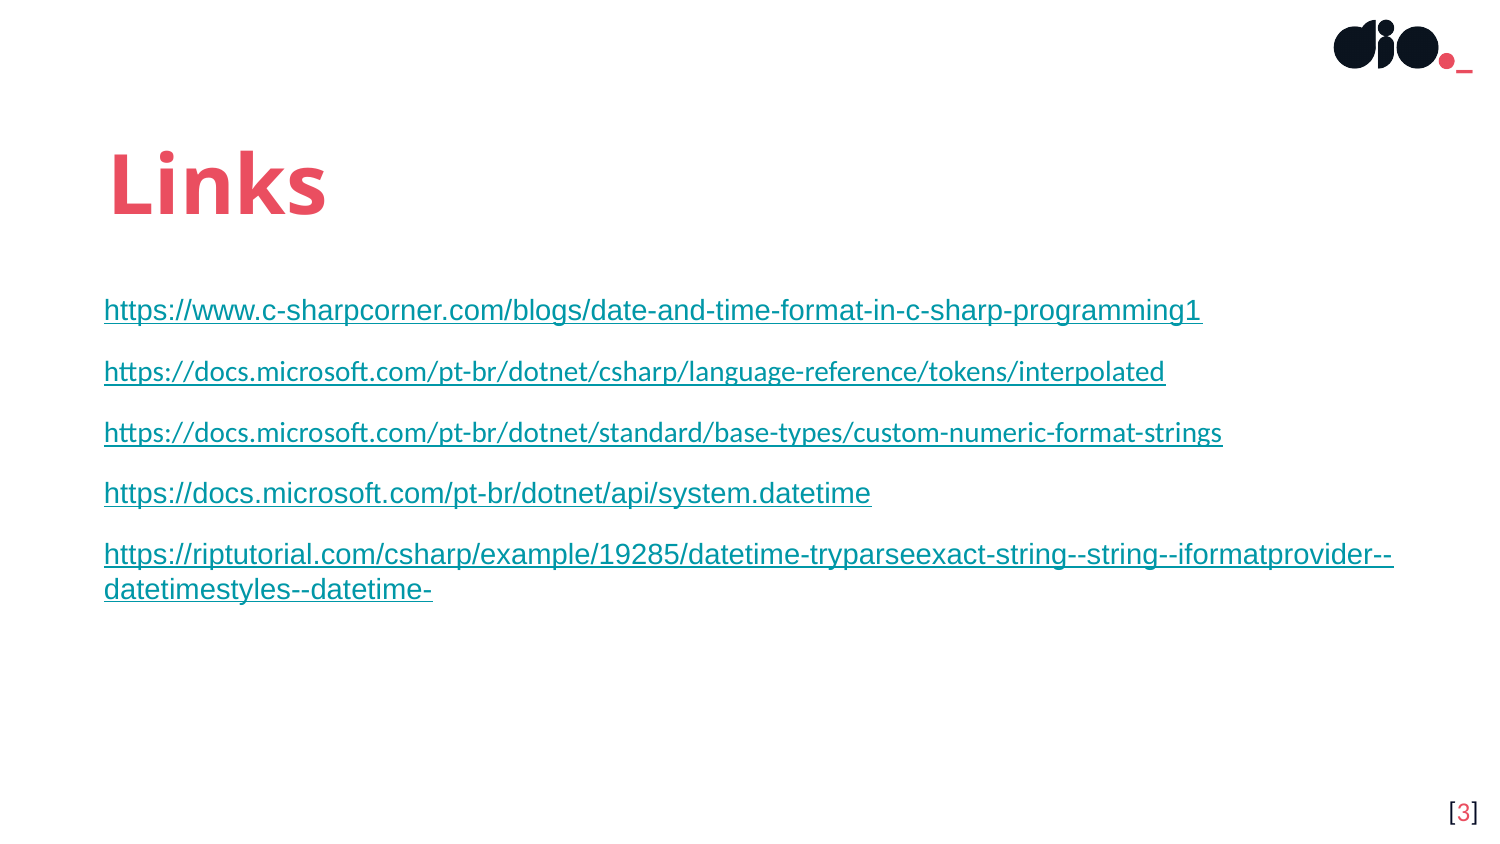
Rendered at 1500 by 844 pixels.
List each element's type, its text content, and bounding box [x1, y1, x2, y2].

slide_number [<number>] [1403, 779, 1494, 844]
picture [1333, 19, 1473, 74]
text_box Links [92, 104, 1408, 243]
text_box https://www.c-sharpcorner.com/blogs/date-and-time-format-in-c-sharp-programming1 https://docs.microsoft.com/pt-br/dotnet/csharp/language-reference/tokens/interpolated https://docs.microsoft.com/pt-br/dotnet/standard/base-types/custom-numeric-format-strings https://docs.microsoft.com/pt-br/dotnet/api/system.datetime https://riptutorial.com/csharp/example/19285/datetime-tryparseexact-string--string--iformatprovider--datetimestyles--datetime- [89, 312, 1412, 667]
